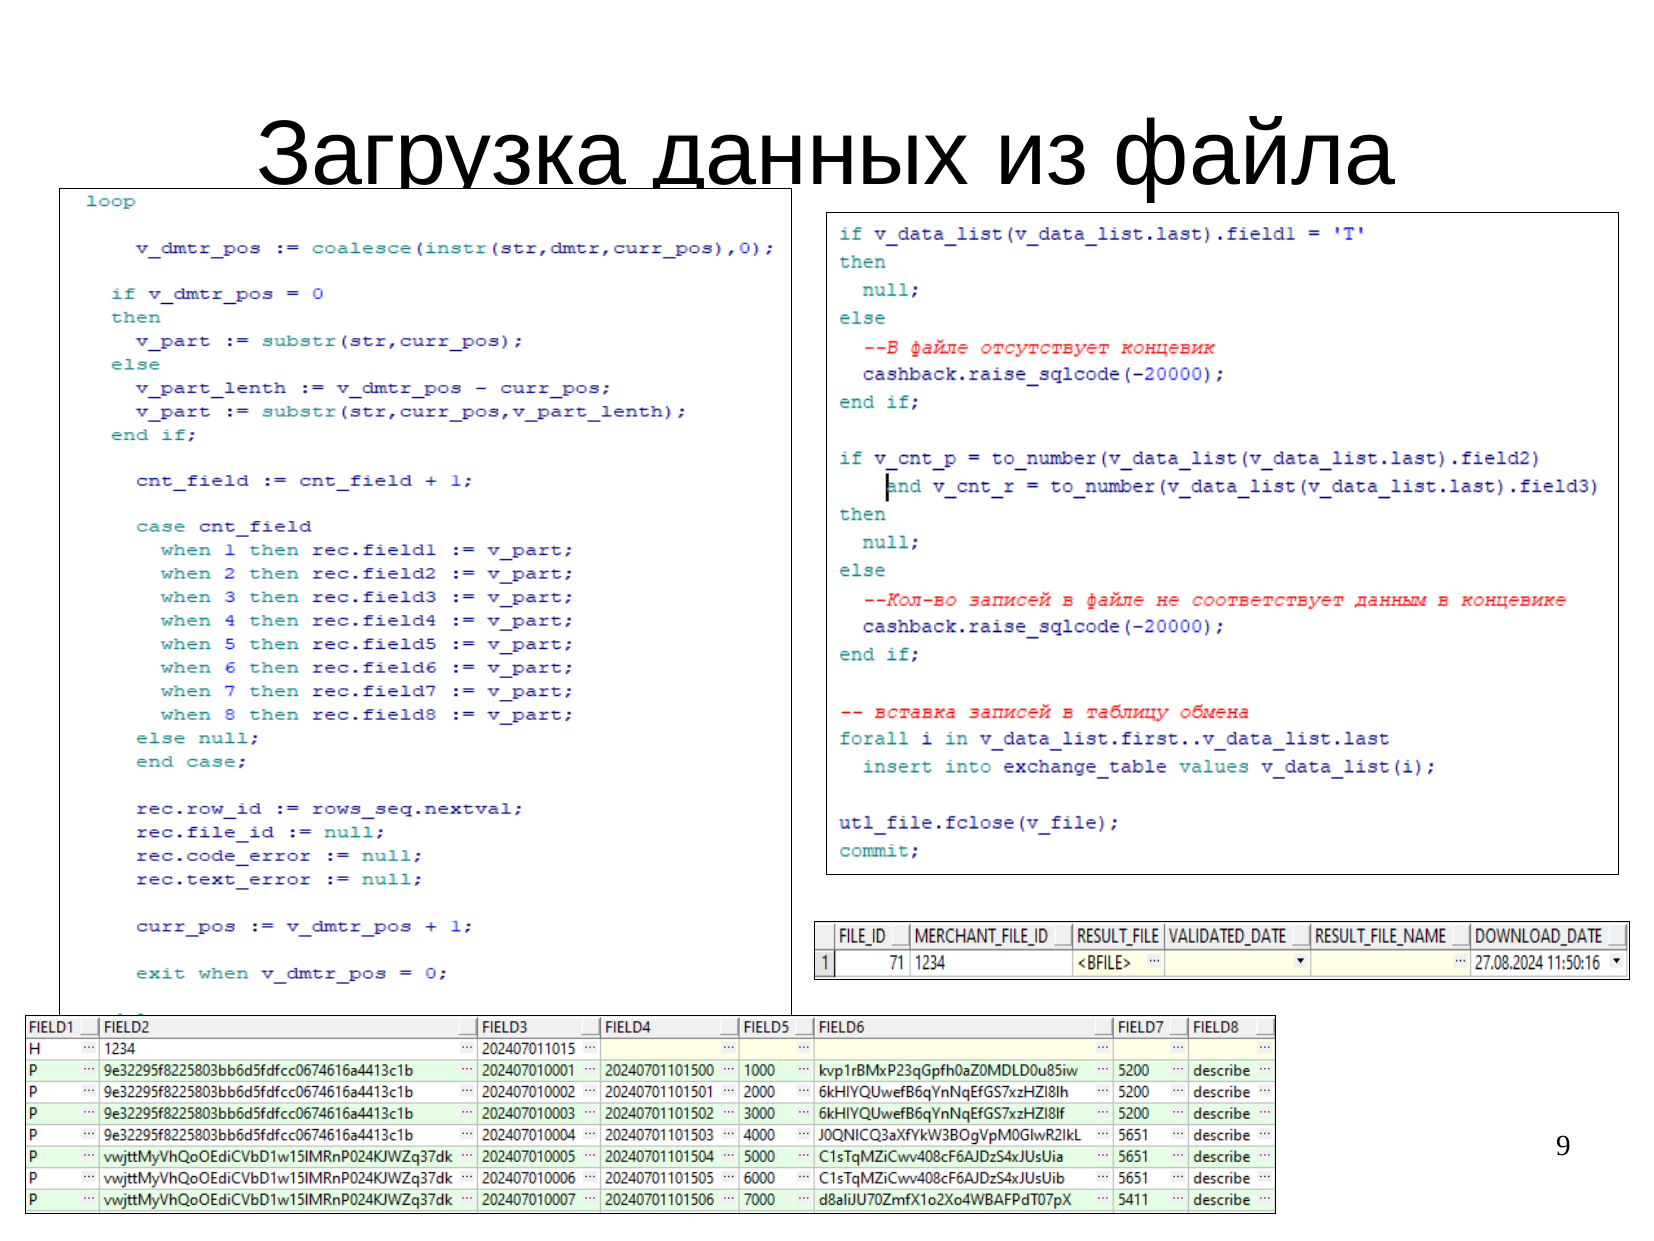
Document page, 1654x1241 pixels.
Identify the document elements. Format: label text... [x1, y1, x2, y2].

picture [814, 921, 1630, 980]
title Загрузка данных из файла [82, 49, 1571, 257]
picture [826, 212, 1619, 875]
picture [25, 188, 1276, 1214]
